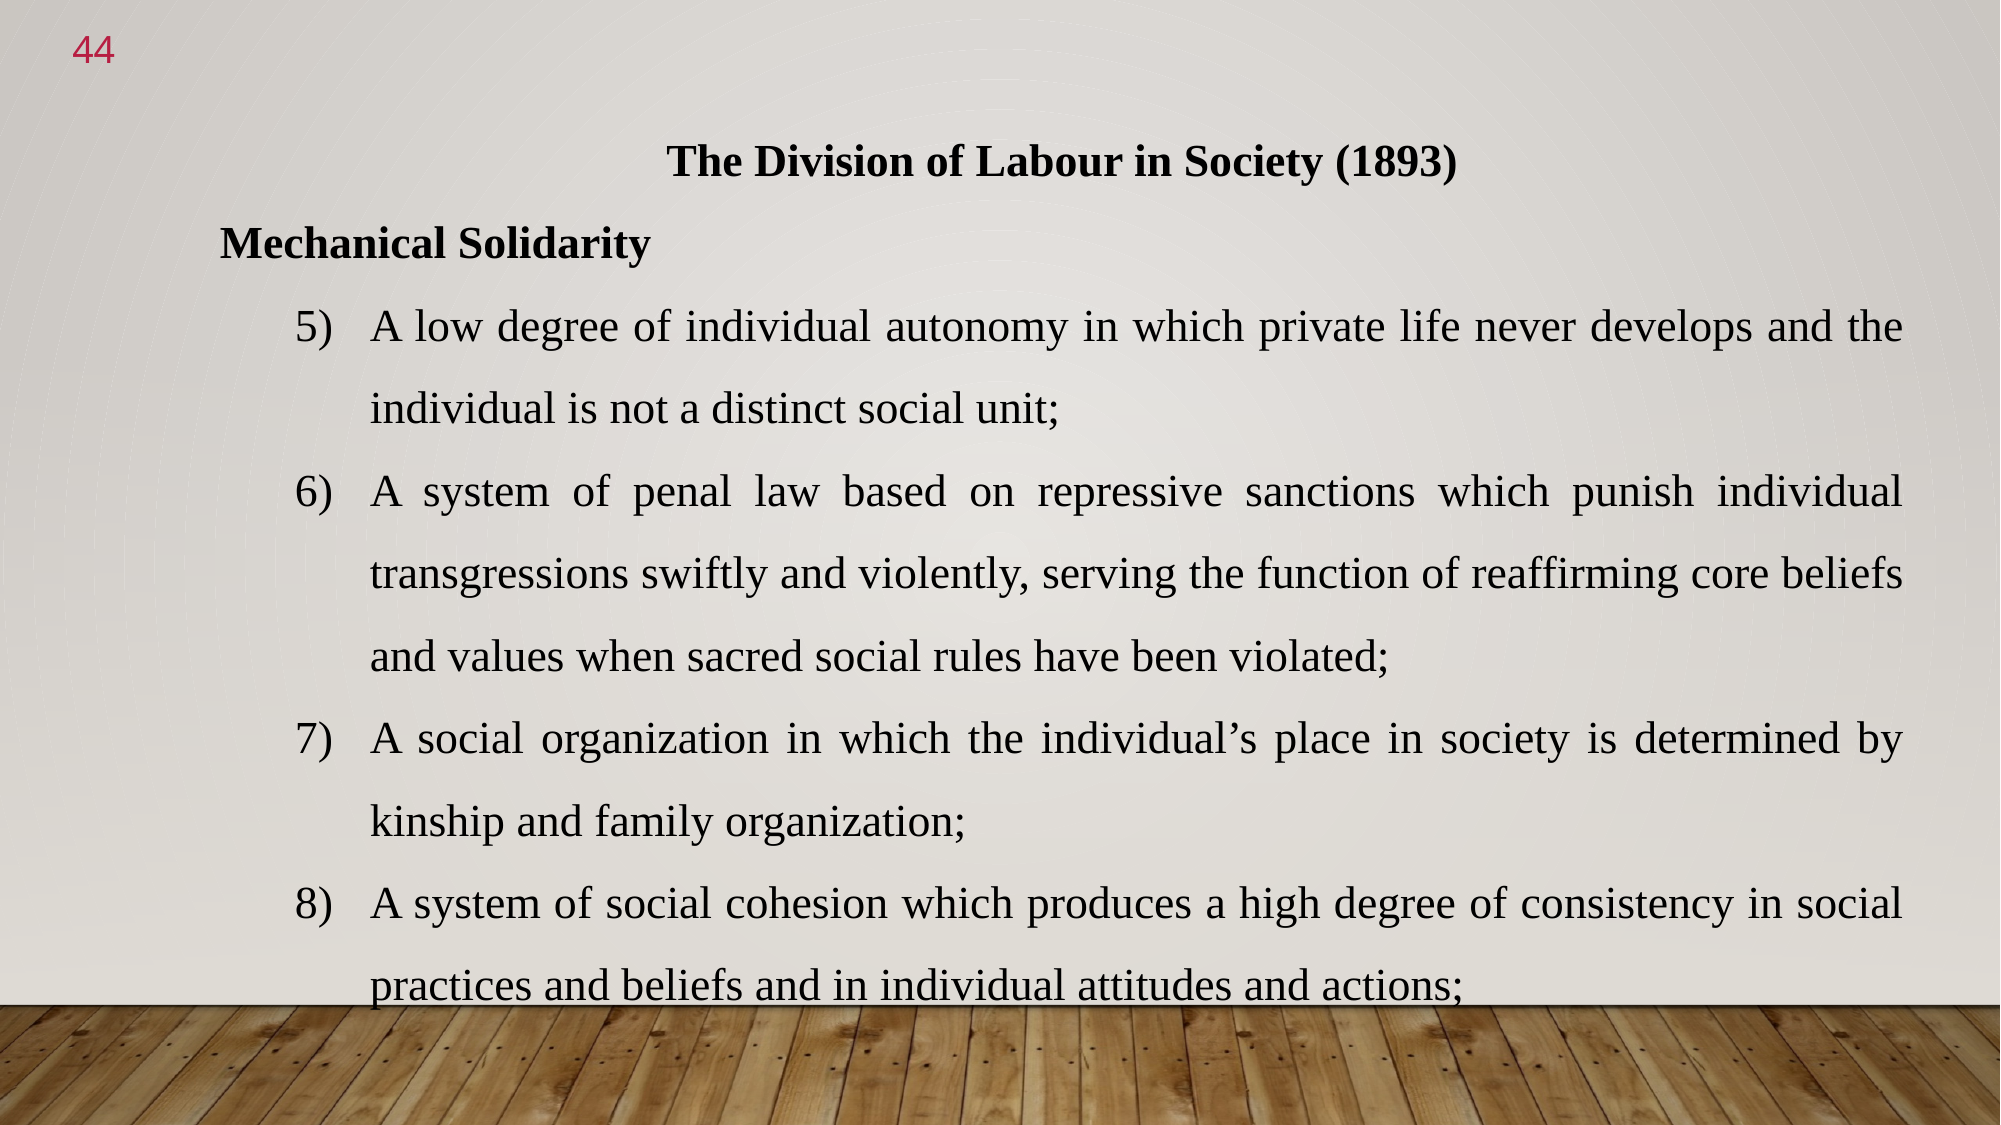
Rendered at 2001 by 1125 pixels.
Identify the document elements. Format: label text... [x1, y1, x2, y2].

picture [0, 1005, 2000, 1125]
text_box The Division of Labour in Society (1893) Mechanical Solidarity A low degree of individual autonomy in which private life never develops and the individual is not a distinct social unit; A system of penal law based on repressive sanctions which punish individual transgressions swiftly and violently, serving the function of reaffirming core beliefs and values when sacred social rules have been violated; A social organization in which the individual’s place in society is determined by kinship and family organization; A system of social cohesion which produces a high degree of consistency in social practices and beliefs and in individual attitudes and actions; [130, 95, 1920, 1018]
slide_number 21 [0, 18, 131, 102]
